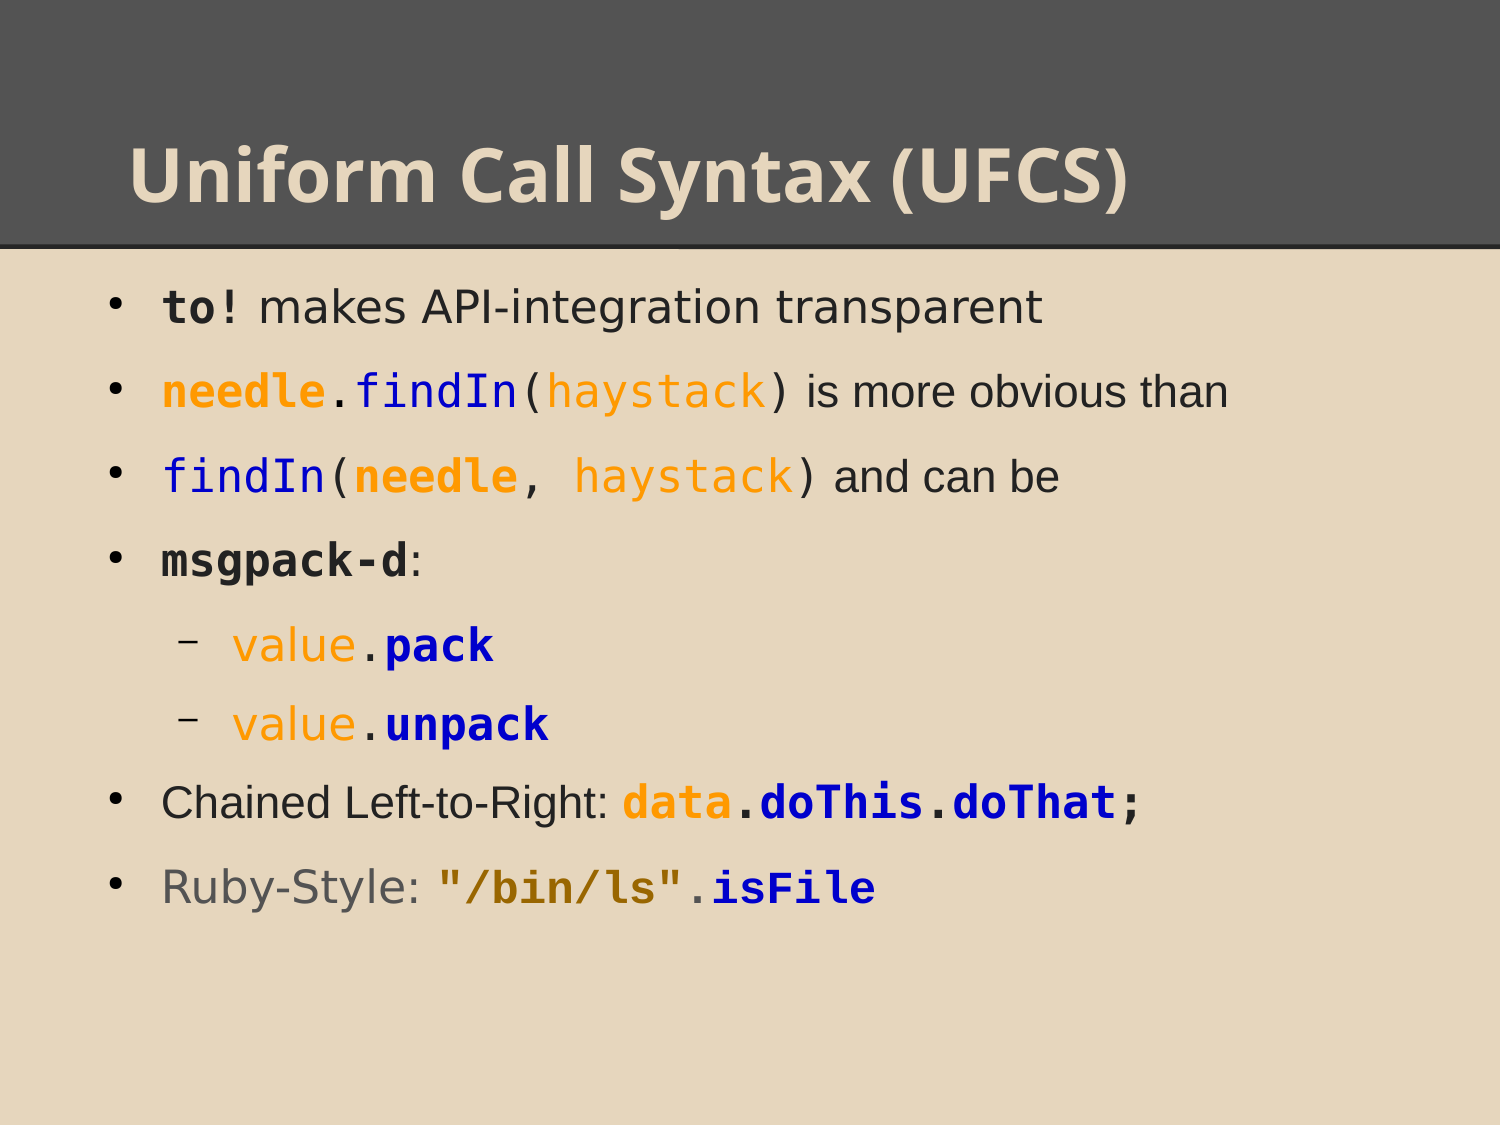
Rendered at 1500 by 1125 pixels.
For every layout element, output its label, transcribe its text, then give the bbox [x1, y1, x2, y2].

title Uniform Call Syntax (UFCS) [75, 45, 1425, 233]
list to! makes API-integration transparent needle.findIn(haystack) is more obvious than findIn(needle, haystack) and can be msgpack-d: value.pack value.unpack Chained Left-to-Right: data.doThis.doThat; Ruby-Style: "/bin/ls".isFile [75, 262, 1425, 1078]
